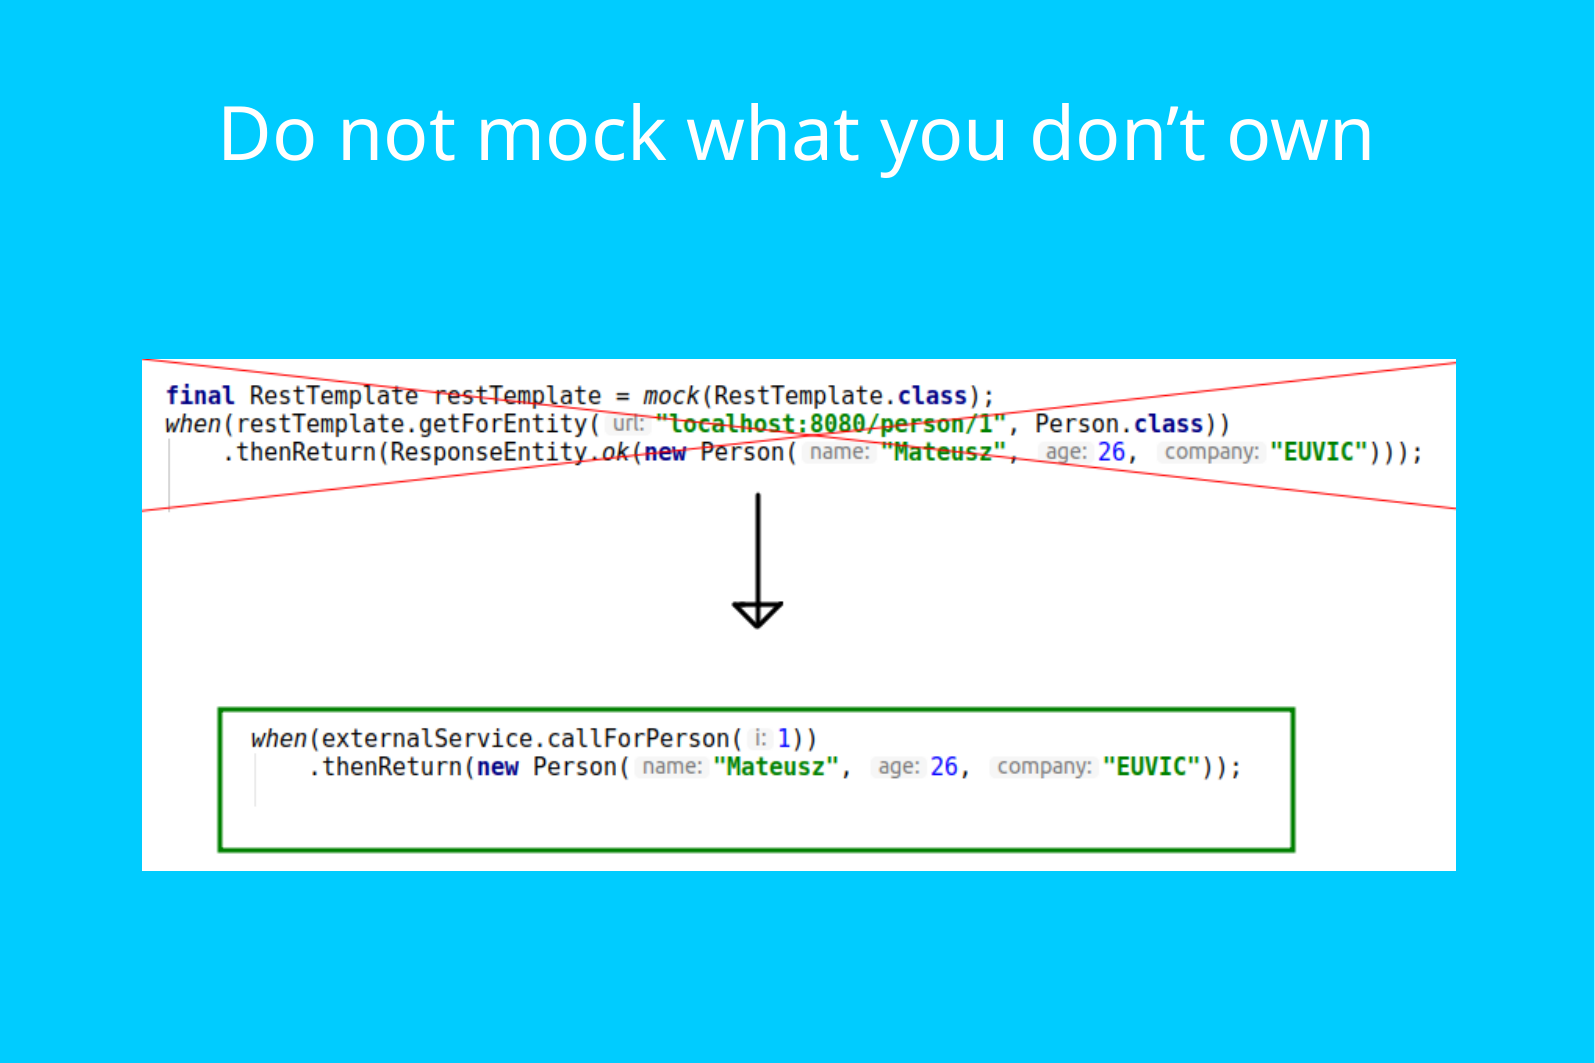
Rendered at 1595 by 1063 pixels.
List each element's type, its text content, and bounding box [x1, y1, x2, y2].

picture [143, 360, 1455, 870]
title Do not mock what you don’t own [79, 42, 1515, 220]
